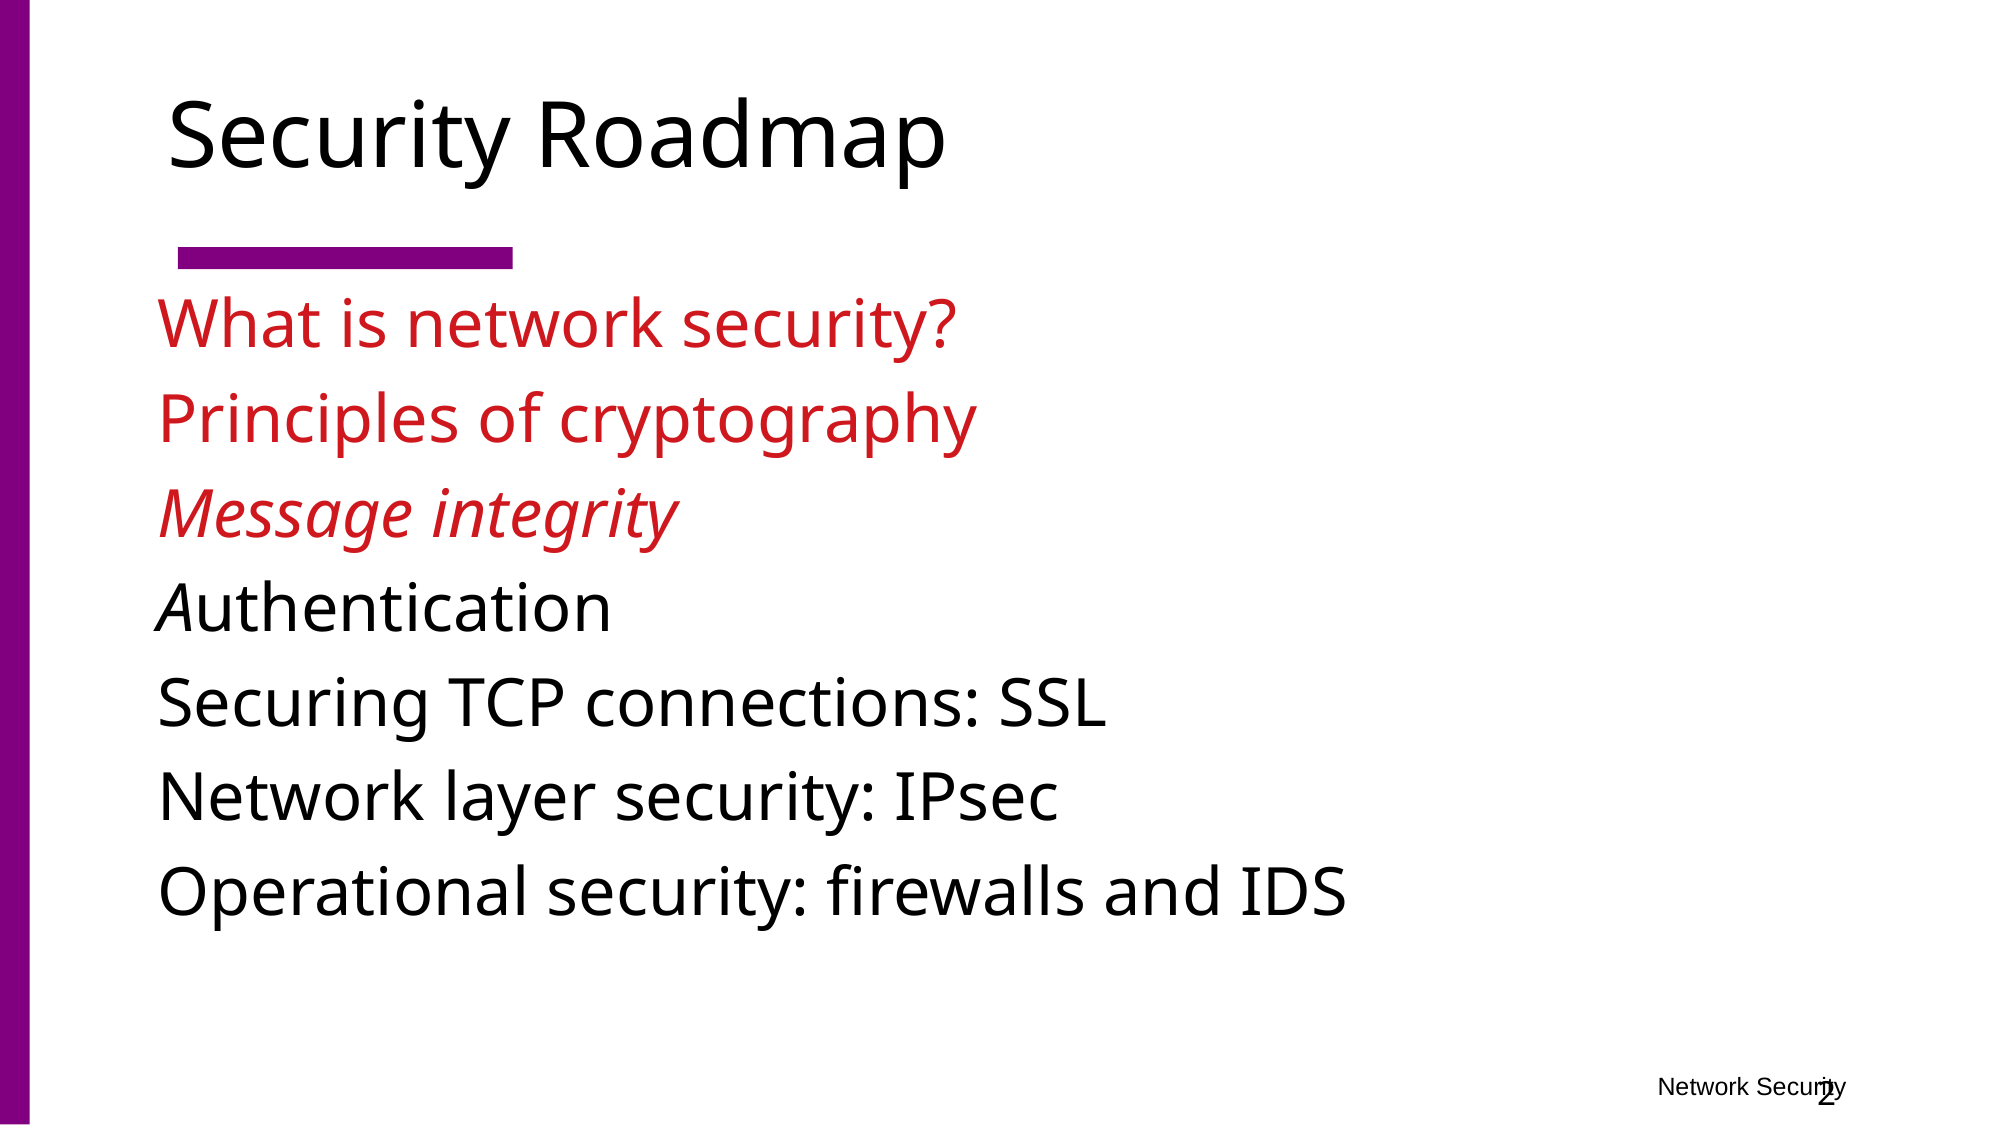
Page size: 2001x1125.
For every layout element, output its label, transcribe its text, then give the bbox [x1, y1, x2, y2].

list What is network security? Principles of cryptography Message integrity Authentication Securing TCP connections: SSL Network layer security: IPsec Operational security: firewalls and IDS [142, 273, 1843, 1037]
text_box Network Security [1016, 1062, 1862, 1114]
title Security Roadmap [116, 37, 1817, 225]
